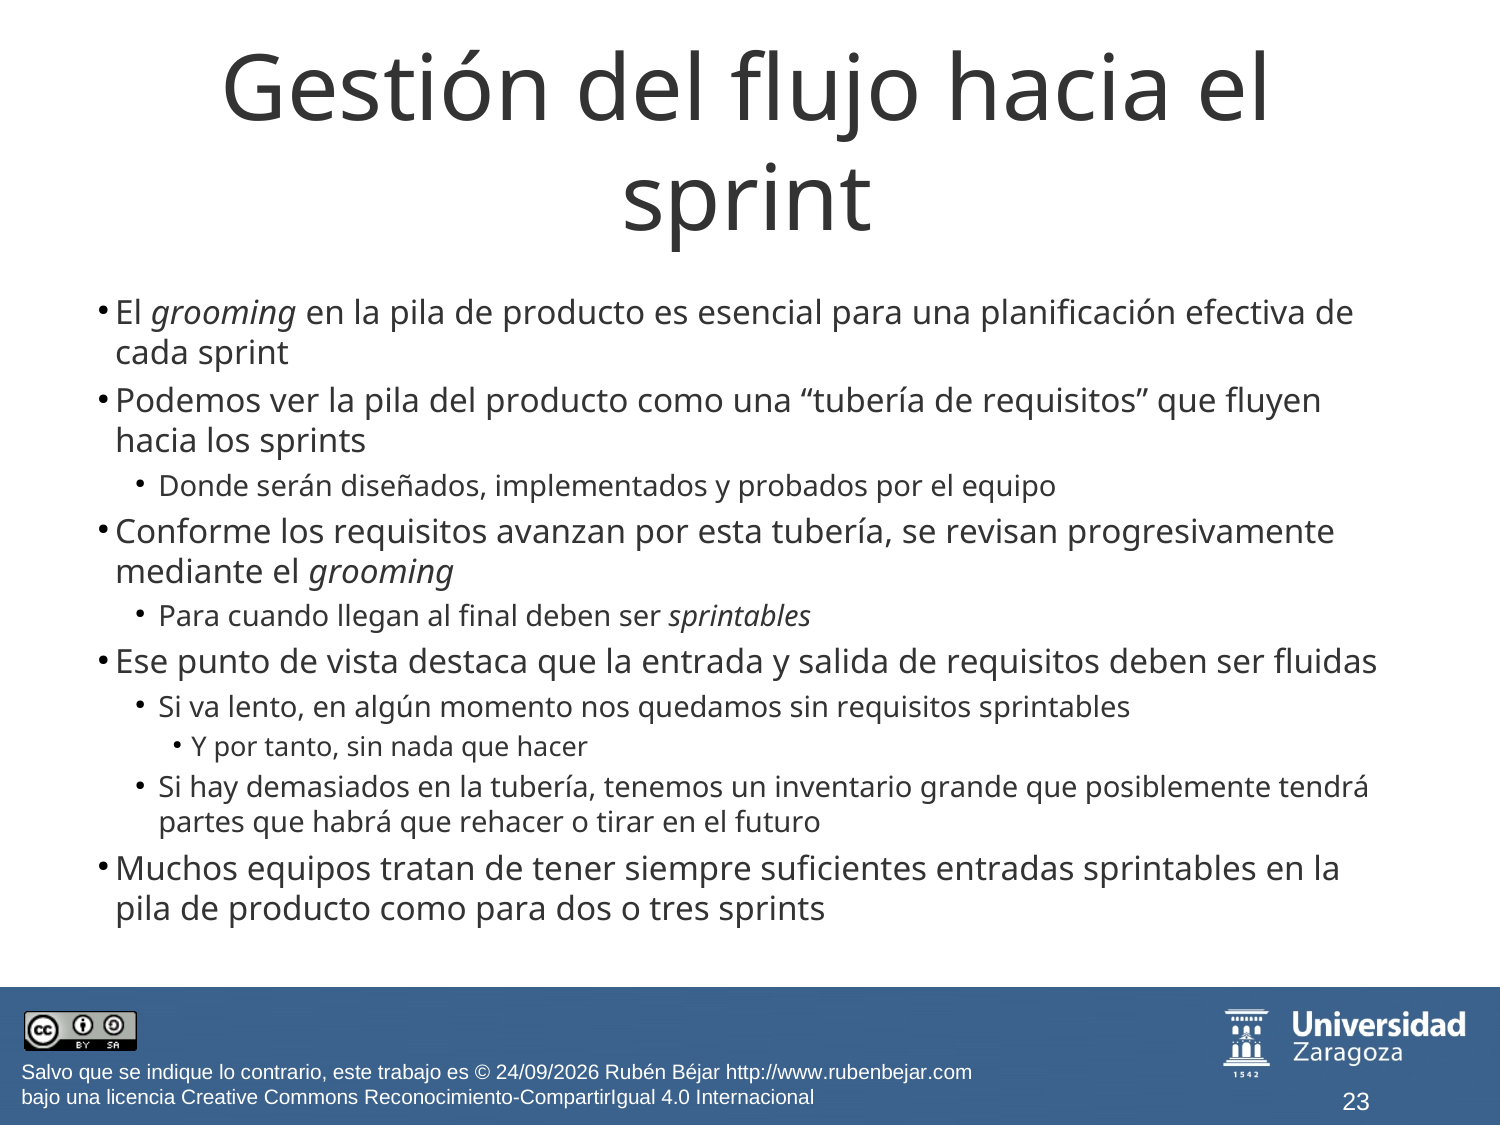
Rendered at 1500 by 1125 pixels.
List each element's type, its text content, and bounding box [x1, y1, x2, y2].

list El grooming en la pila de producto es esencial para una planificación efectiva de cada sprint Podemos ver la pila del producto como una “tubería de requisitos” que fluyen hacia los sprints Donde serán diseñados, implementados y probados por el equipo Conforme los requisitos avanzan por esta tubería, se revisan progresivamente mediante el grooming Para cuando llegan al final deben ser sprintables Ese punto de vista destaca que la entrada y salida de requisitos deben ser fluidas Si va lento, en algún momento nos quedamos sin requisitos sprintables Y por tanto, sin nada que hacer Si hay demasiados en la tubería, tenemos un inventario grande que posiblemente tendrá partes que habrá que rehacer o tirar en el futuro Muchos equipos tratan de tener siempre suficientes entradas sprintables en la pila de producto como para dos o tres sprints [82, 283, 1418, 957]
title Gestión del flujo hacia el sprint [74, 21, 1420, 257]
picture [0, 987, 1500, 1125]
